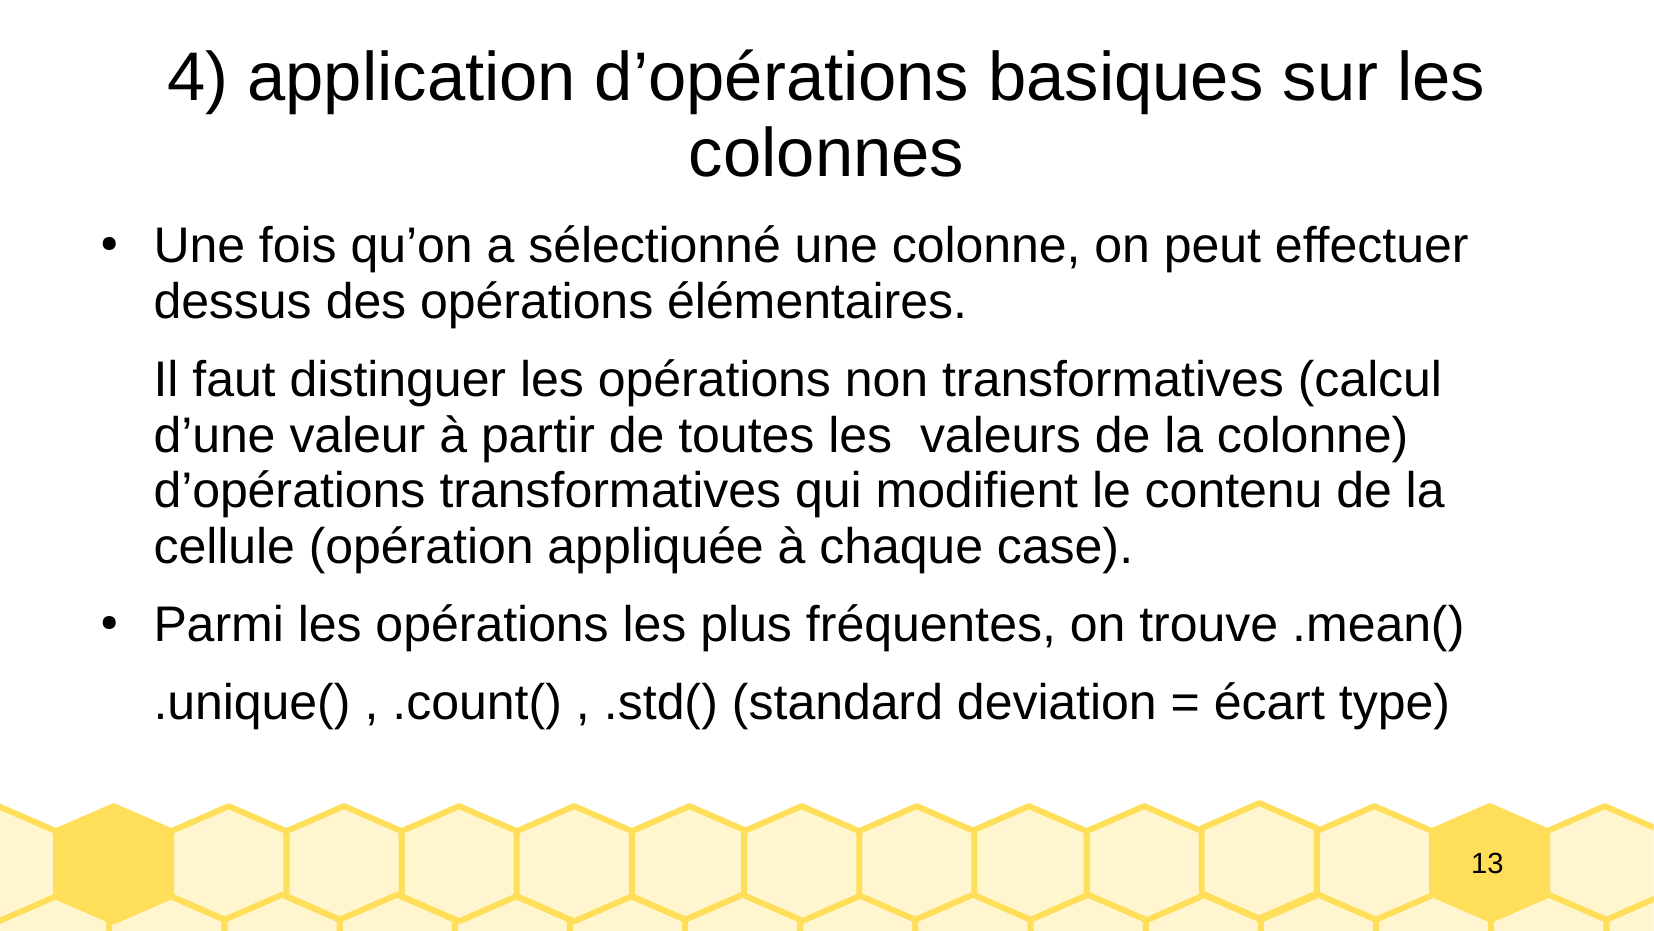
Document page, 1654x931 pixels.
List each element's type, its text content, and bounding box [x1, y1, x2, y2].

title 4) application d’opérations basiques sur les colonnes [82, 37, 1571, 193]
list Une fois qu’on a sélectionné une colonne, on peut effectuer dessus des opérations élémentaires. Il faut distinguer les opérations non transformatives (calcul d’une valeur à partir de toutes les valeurs de la colonne) d’opérations transformatives qui modifient le contenu de la cellule (opération appliquée à chaque case). Parmi les opérations les plus fréquentes, on trouve .mean() .unique() , .count() , .std() (standard deviation = écart type) [82, 217, 1571, 758]
